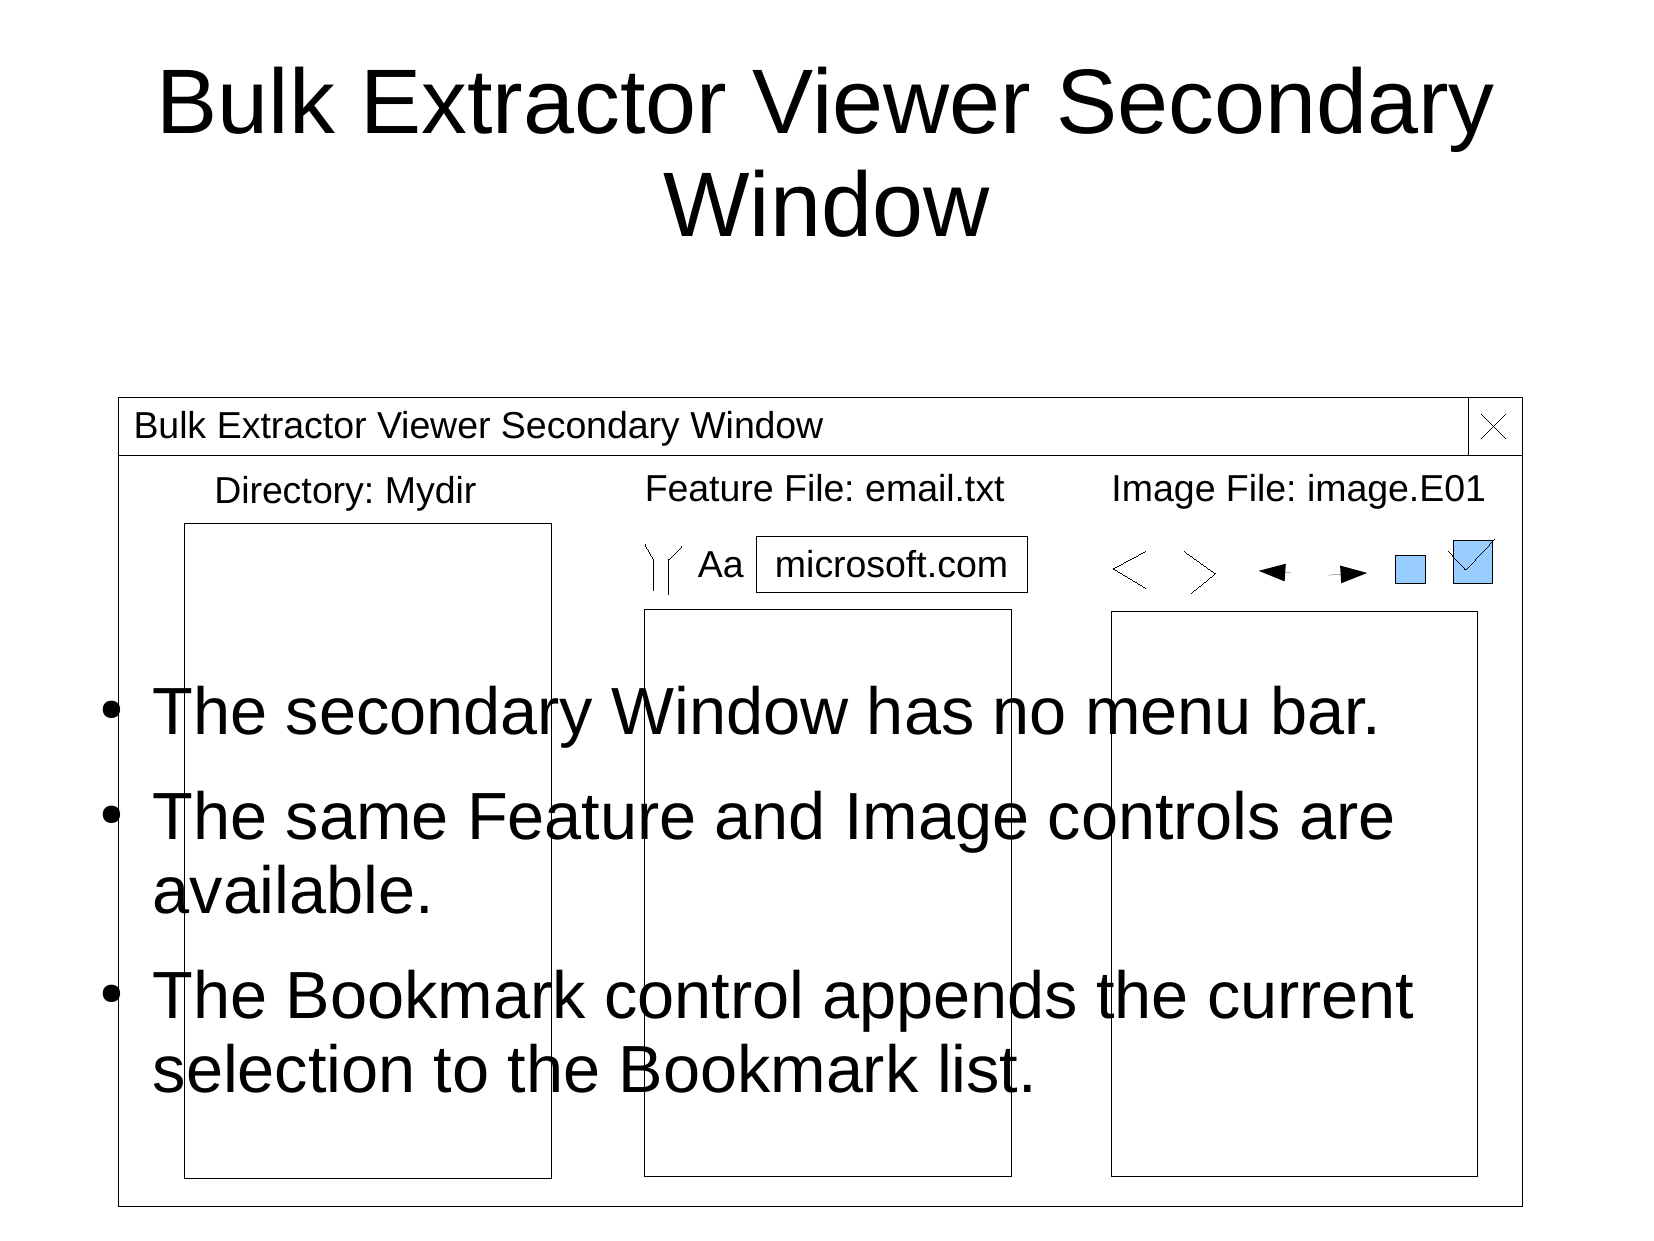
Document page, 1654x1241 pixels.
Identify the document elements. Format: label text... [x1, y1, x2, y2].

text_box Image File: image.E01 [1096, 460, 1432, 522]
text_box Aa [683, 536, 751, 598]
text_box Directory: Mydir [199, 462, 445, 524]
list The secondary Window has no menu bar. The same Feature and Image controls are available. The Bookmark control appends the current selection to the Bookmark list. [81, 674, 1571, 1241]
title Bulk Extractor Viewer Secondary Window [82, 49, 1571, 257]
text_box microsoft.com [756, 536, 1028, 593]
text_box [1395, 555, 1426, 584]
text_box Feature File: email.txt [630, 460, 954, 522]
text_box [1453, 540, 1493, 584]
text_box Bulk Extractor Viewer Secondary Window [118, 397, 875, 459]
